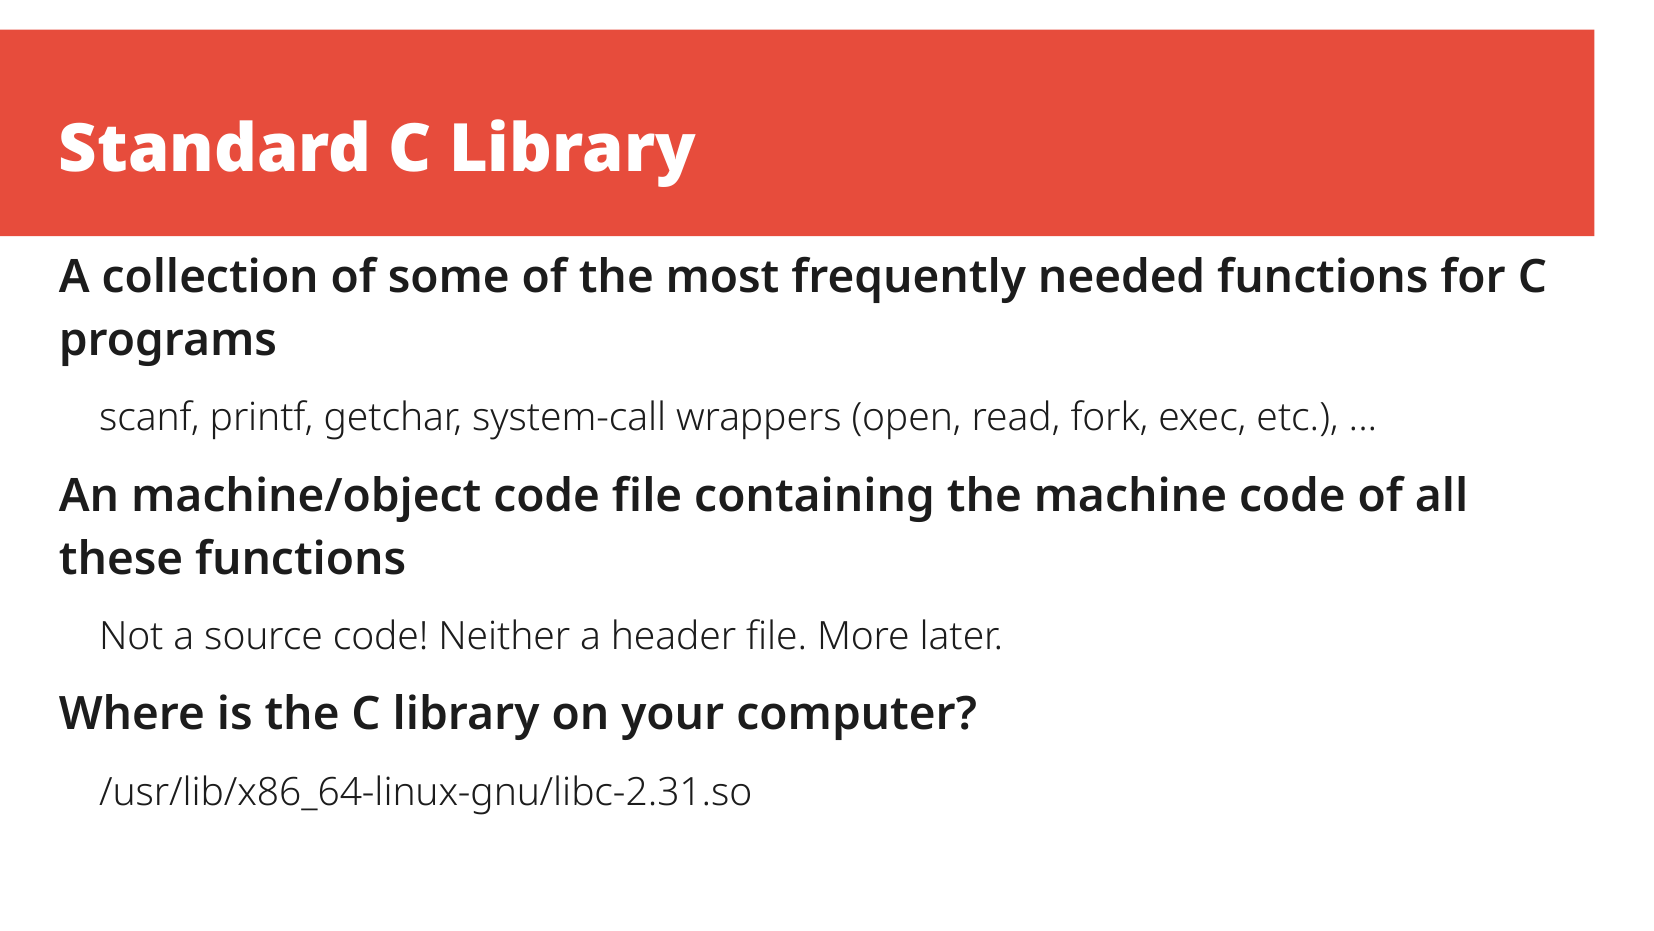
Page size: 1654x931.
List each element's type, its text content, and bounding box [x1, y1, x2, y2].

list A collection of some of the most frequently needed functions for C programs scanf, printf, getchar, system-call wrappers (open, read, fork, exec, etc.), ... An machine/object code file containing the machine code of all these functions Not a source code! Neither a header file. More later. Where is the C library on your computer? /usr/lib/x86_64-linux-gnu/libc-2.31.so [59, 243, 1565, 820]
title Standard C Library [59, 79, 1595, 191]
